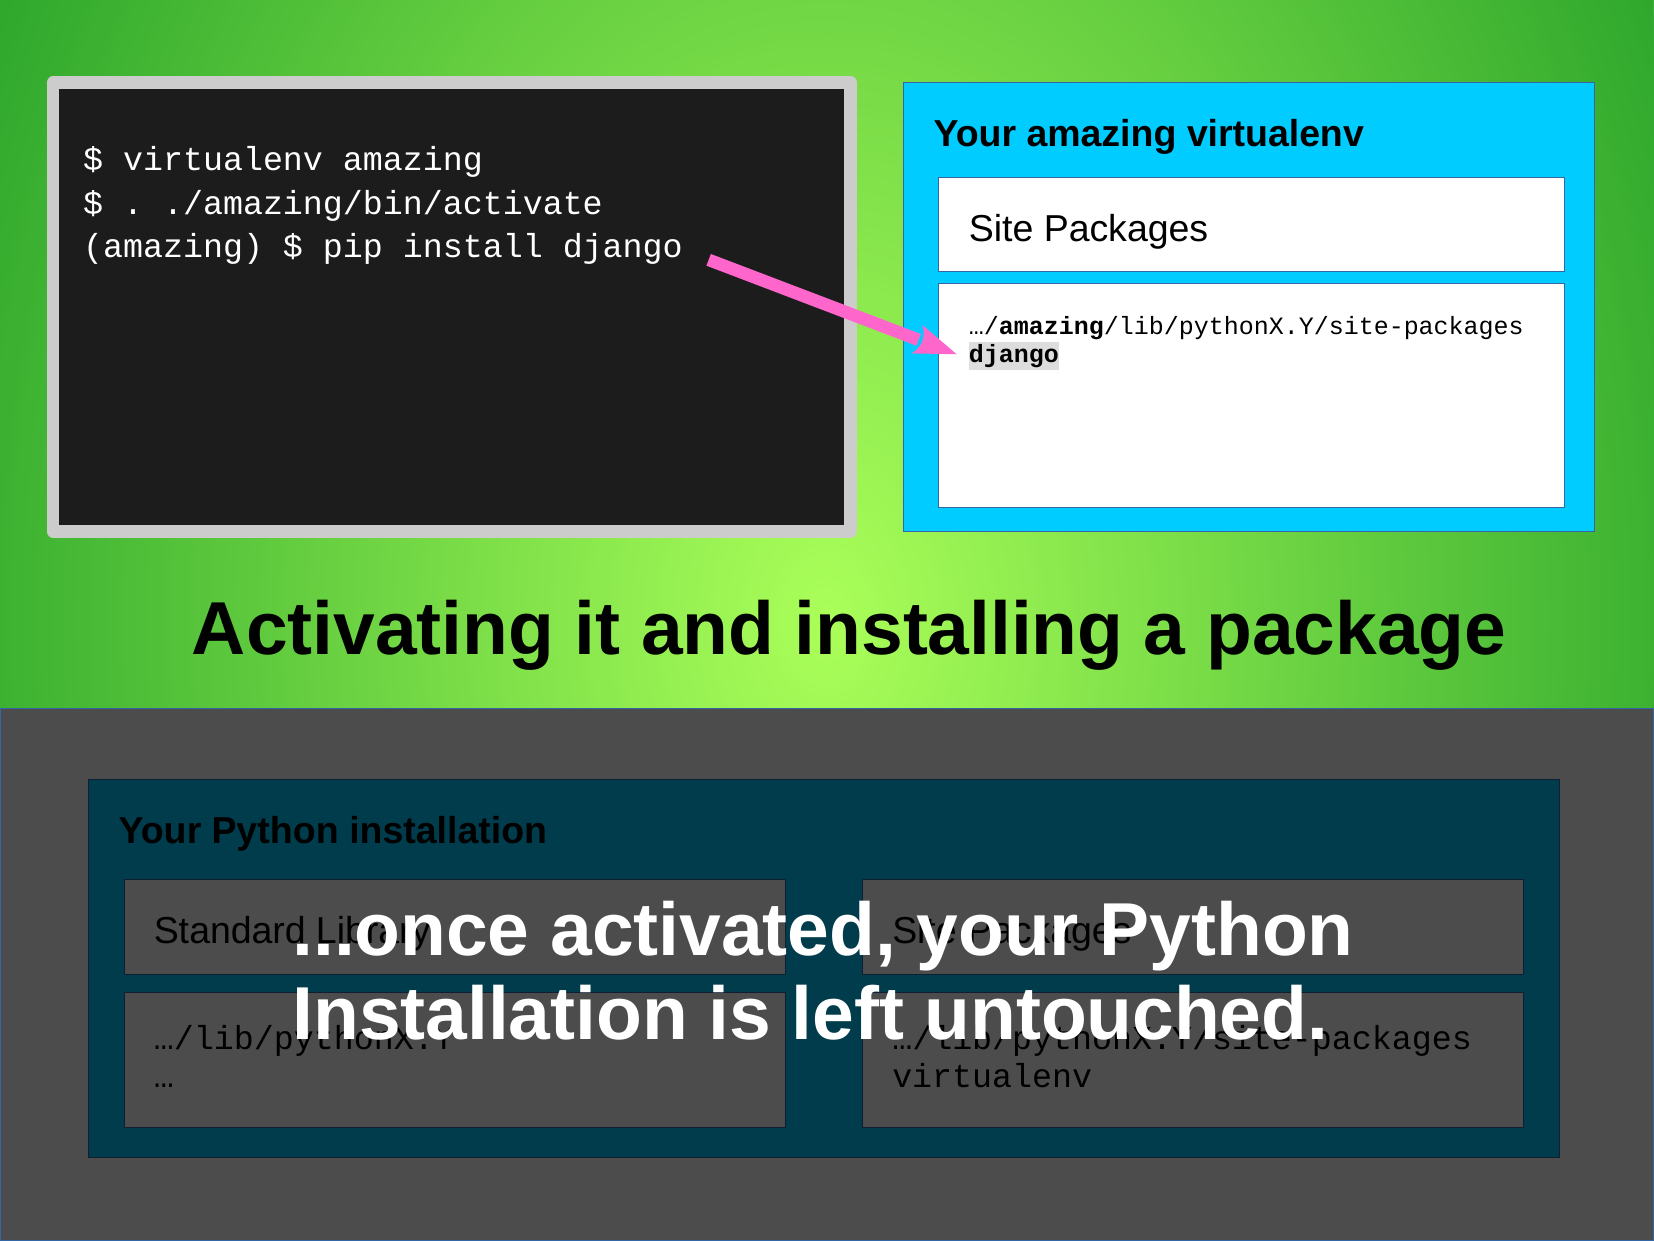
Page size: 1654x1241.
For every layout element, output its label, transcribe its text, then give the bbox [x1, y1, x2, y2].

text_box $ virtualenv amazing $ . ./amazing/bin/activate (amazing) $ pip install django [53, 82, 851, 532]
text_box Your amazing virtualenv [903, 82, 1595, 532]
text_box Activating it and installing a package [177, 578, 1524, 678]
text_box ...once activated, your Python Installation is left untouched. [277, 880, 1371, 1063]
text_box Site Packages [938, 177, 1565, 272]
text_box …/amazing/lib/pythonX.Y/site-packages django [938, 283, 1565, 508]
text_box [0, 708, 1654, 1241]
